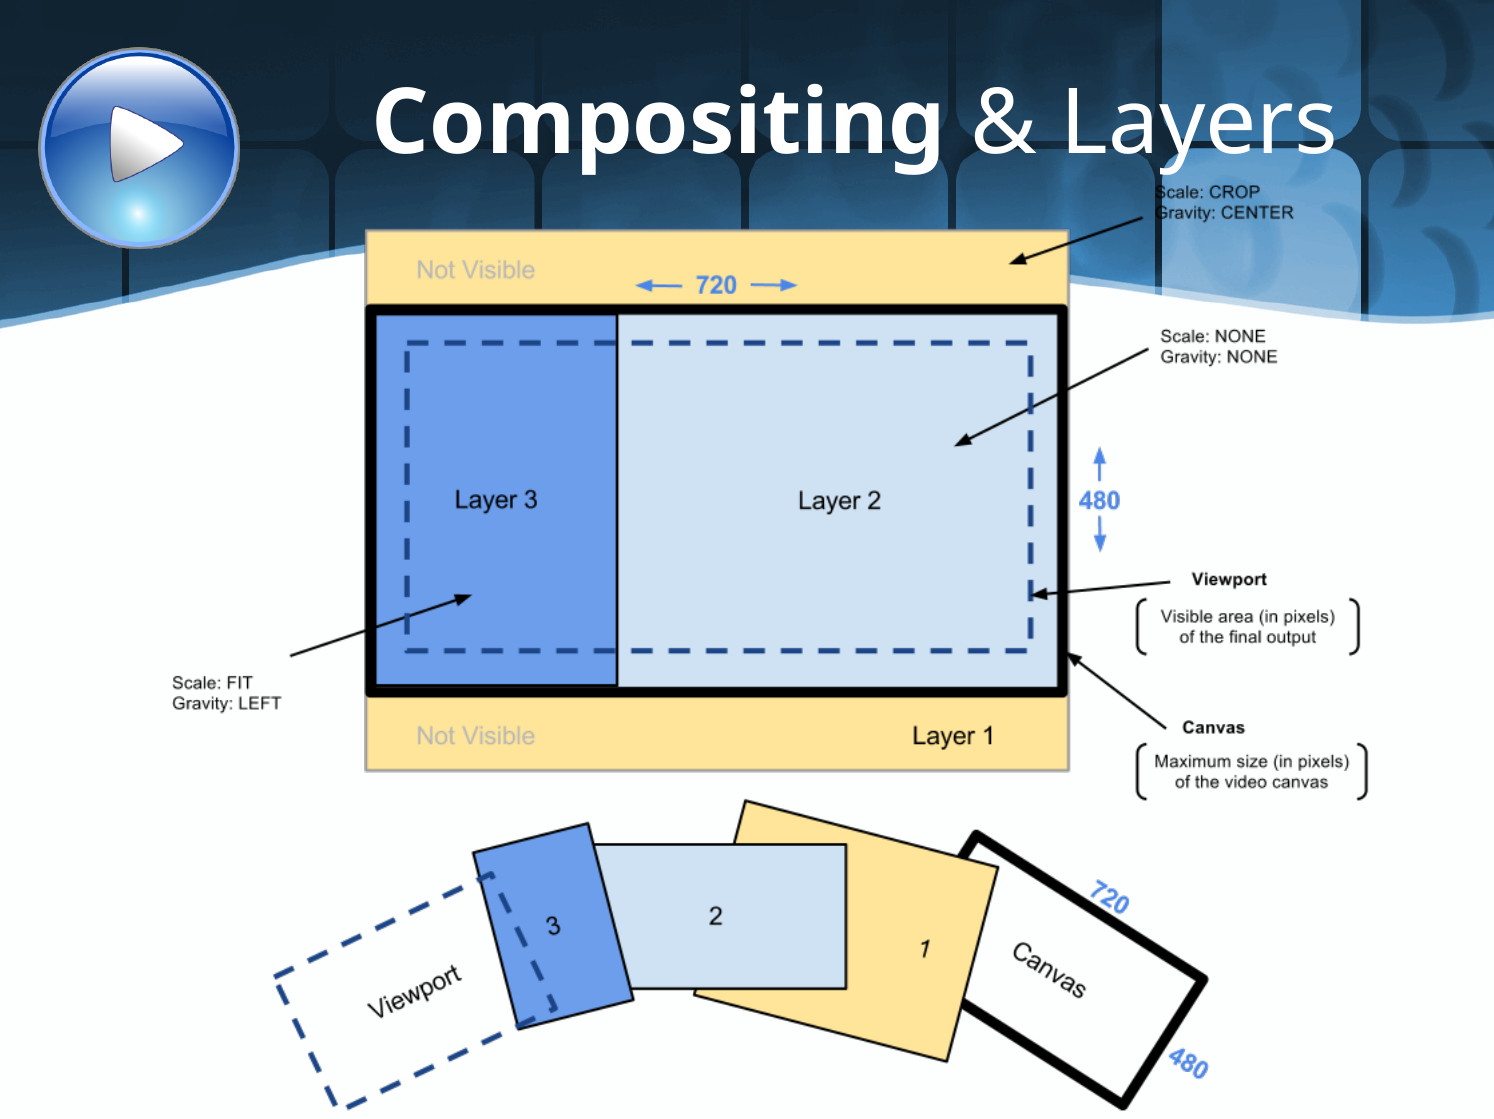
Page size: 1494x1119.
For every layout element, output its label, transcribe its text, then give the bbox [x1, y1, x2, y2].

title Compositing & Layers [182, 23, 1494, 211]
picture [0, 0, 1494, 1119]
